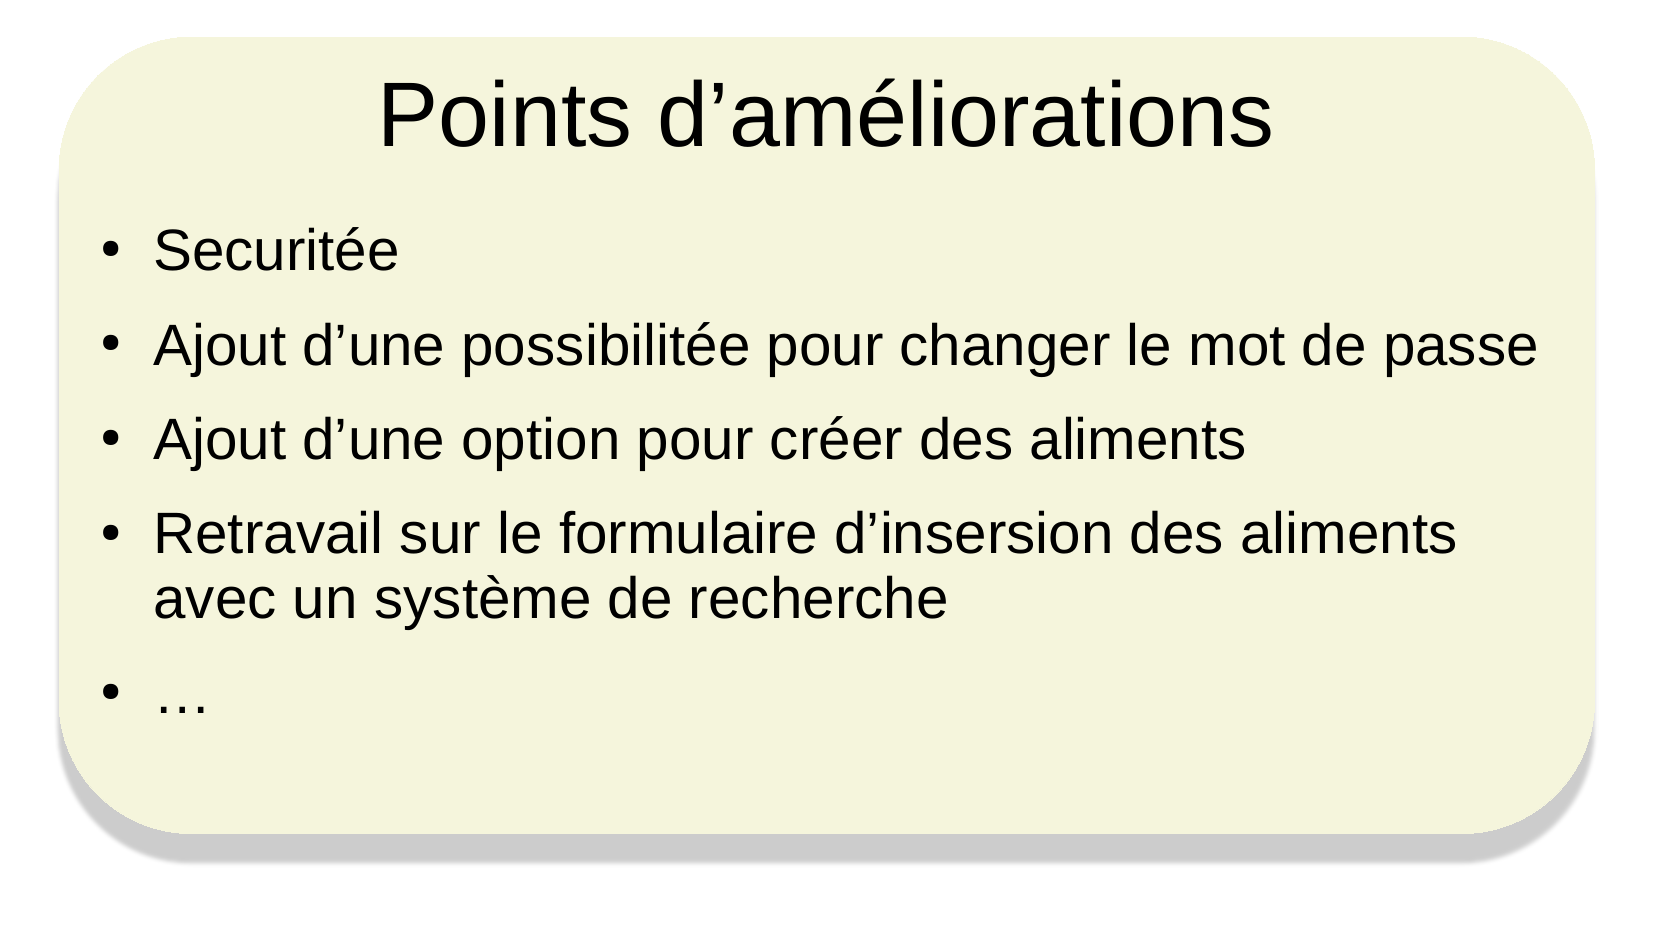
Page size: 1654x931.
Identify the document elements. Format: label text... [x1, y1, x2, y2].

list Securitée Ajout d’une possibilitée pour changer le mot de passe Ajout d’une option pour créer des aliments Retravail sur le formulaire d’insersion des aliments avec un système de recherche … [82, 217, 1571, 758]
title Points d’améliorations [82, 37, 1571, 193]
text_box [59, 94, 1595, 834]
